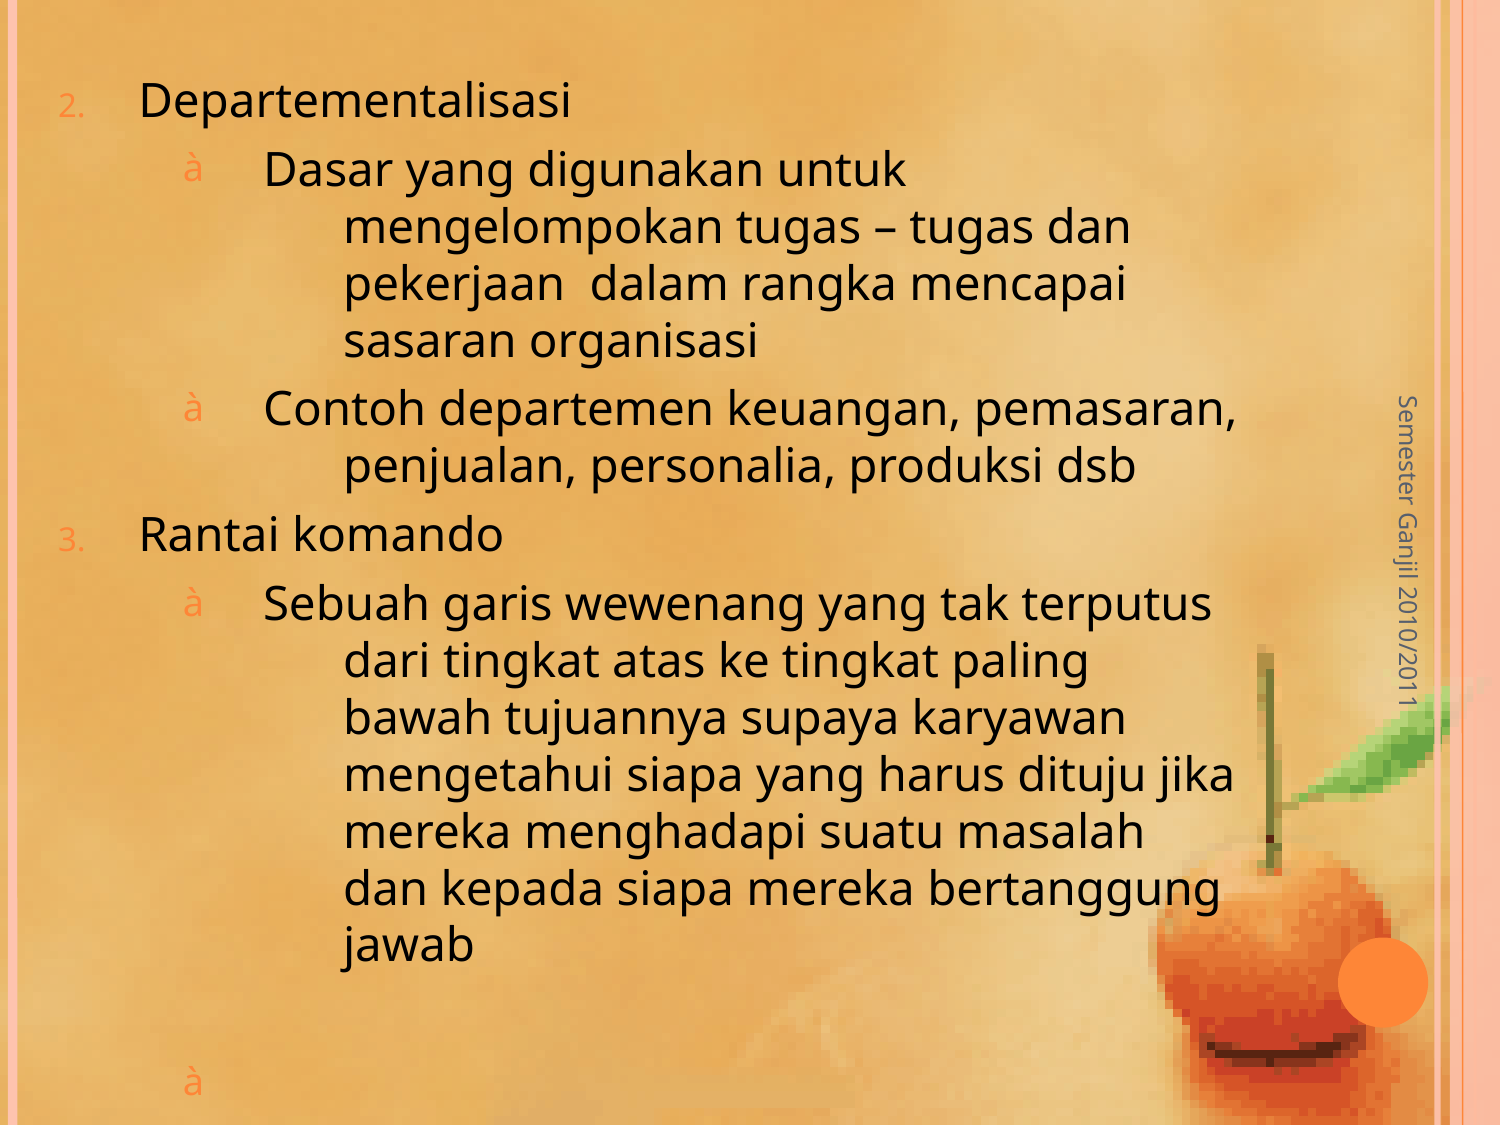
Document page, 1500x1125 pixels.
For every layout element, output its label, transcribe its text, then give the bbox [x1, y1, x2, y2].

text_box Semester Ganjil 2010/2011 [1379, 380, 1440, 906]
list Departementalisasi Dasar yang digunakan untuk mengelompokan tugas – tugas dan pekerjaan dalam rangka mencapai sasaran organisasi Contoh departemen keuangan, pemasaran, penjualan, personalia, produksi dsb Rantai komando Sebuah garis wewenang yang tak terputus dari tingkat atas ke tingkat paling bawah tujuannya supaya karyawan mengetahui siapa yang harus dituju jika mereka menghadapi suatu masalah dan kepada siapa mereka bertanggung jawab [43, 62, 1255, 1000]
